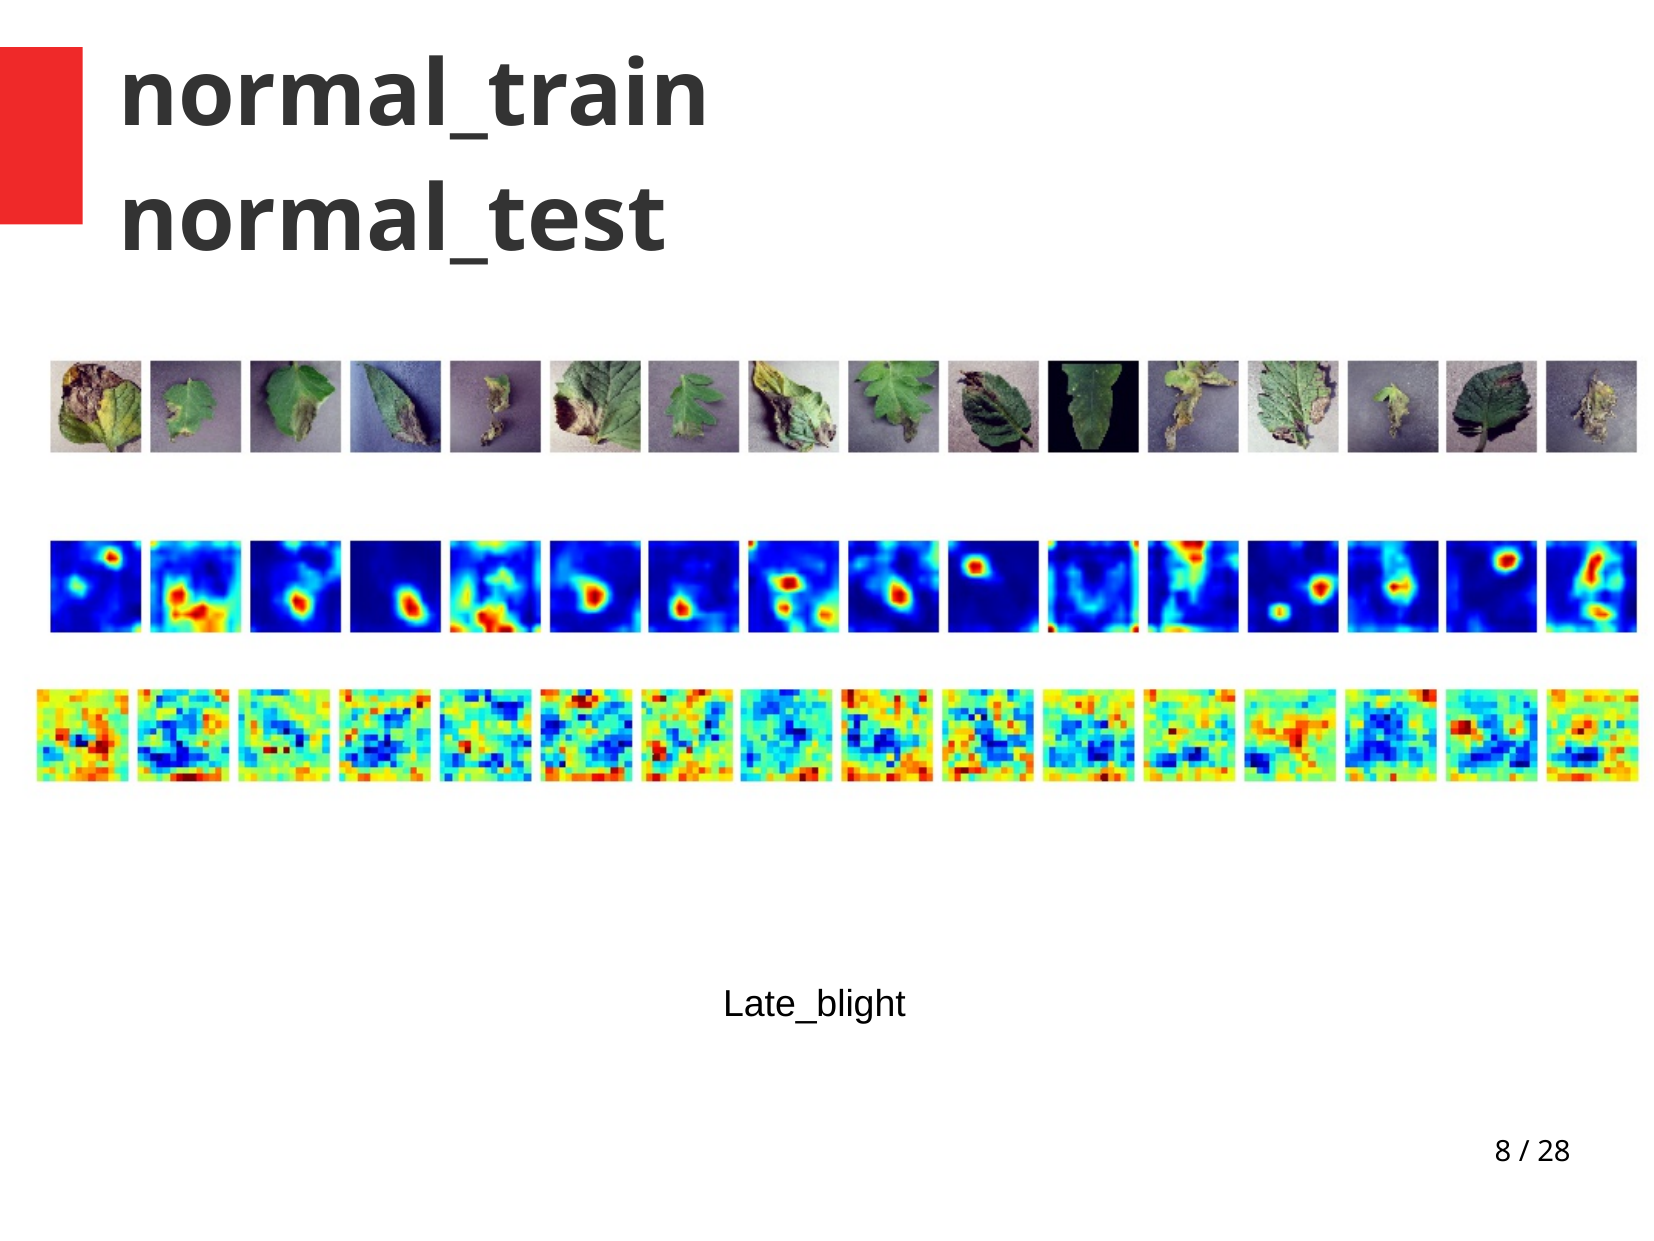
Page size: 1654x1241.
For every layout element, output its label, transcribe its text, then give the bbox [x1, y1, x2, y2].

picture [0, 524, 1654, 670]
picture [0, 344, 1654, 490]
picture [0, 674, 1654, 820]
title normal_train normal_test [118, 45, 1571, 260]
text_box Late_blight [708, 975, 921, 1032]
